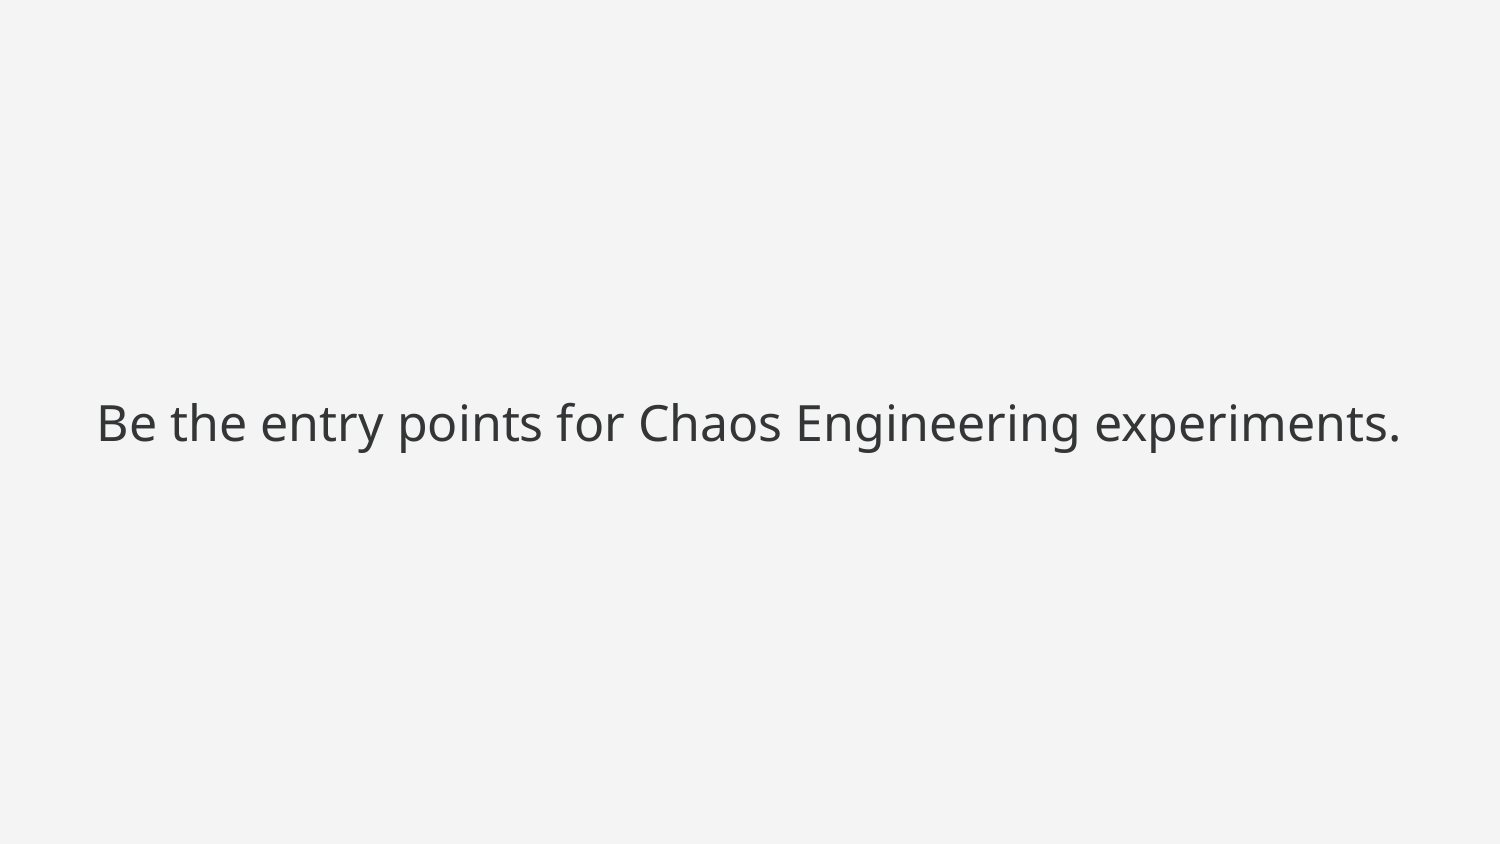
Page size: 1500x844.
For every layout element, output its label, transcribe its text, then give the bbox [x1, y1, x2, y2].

list Be the entry points for Chaos Engineering experiments. [51, 266, 1449, 578]
